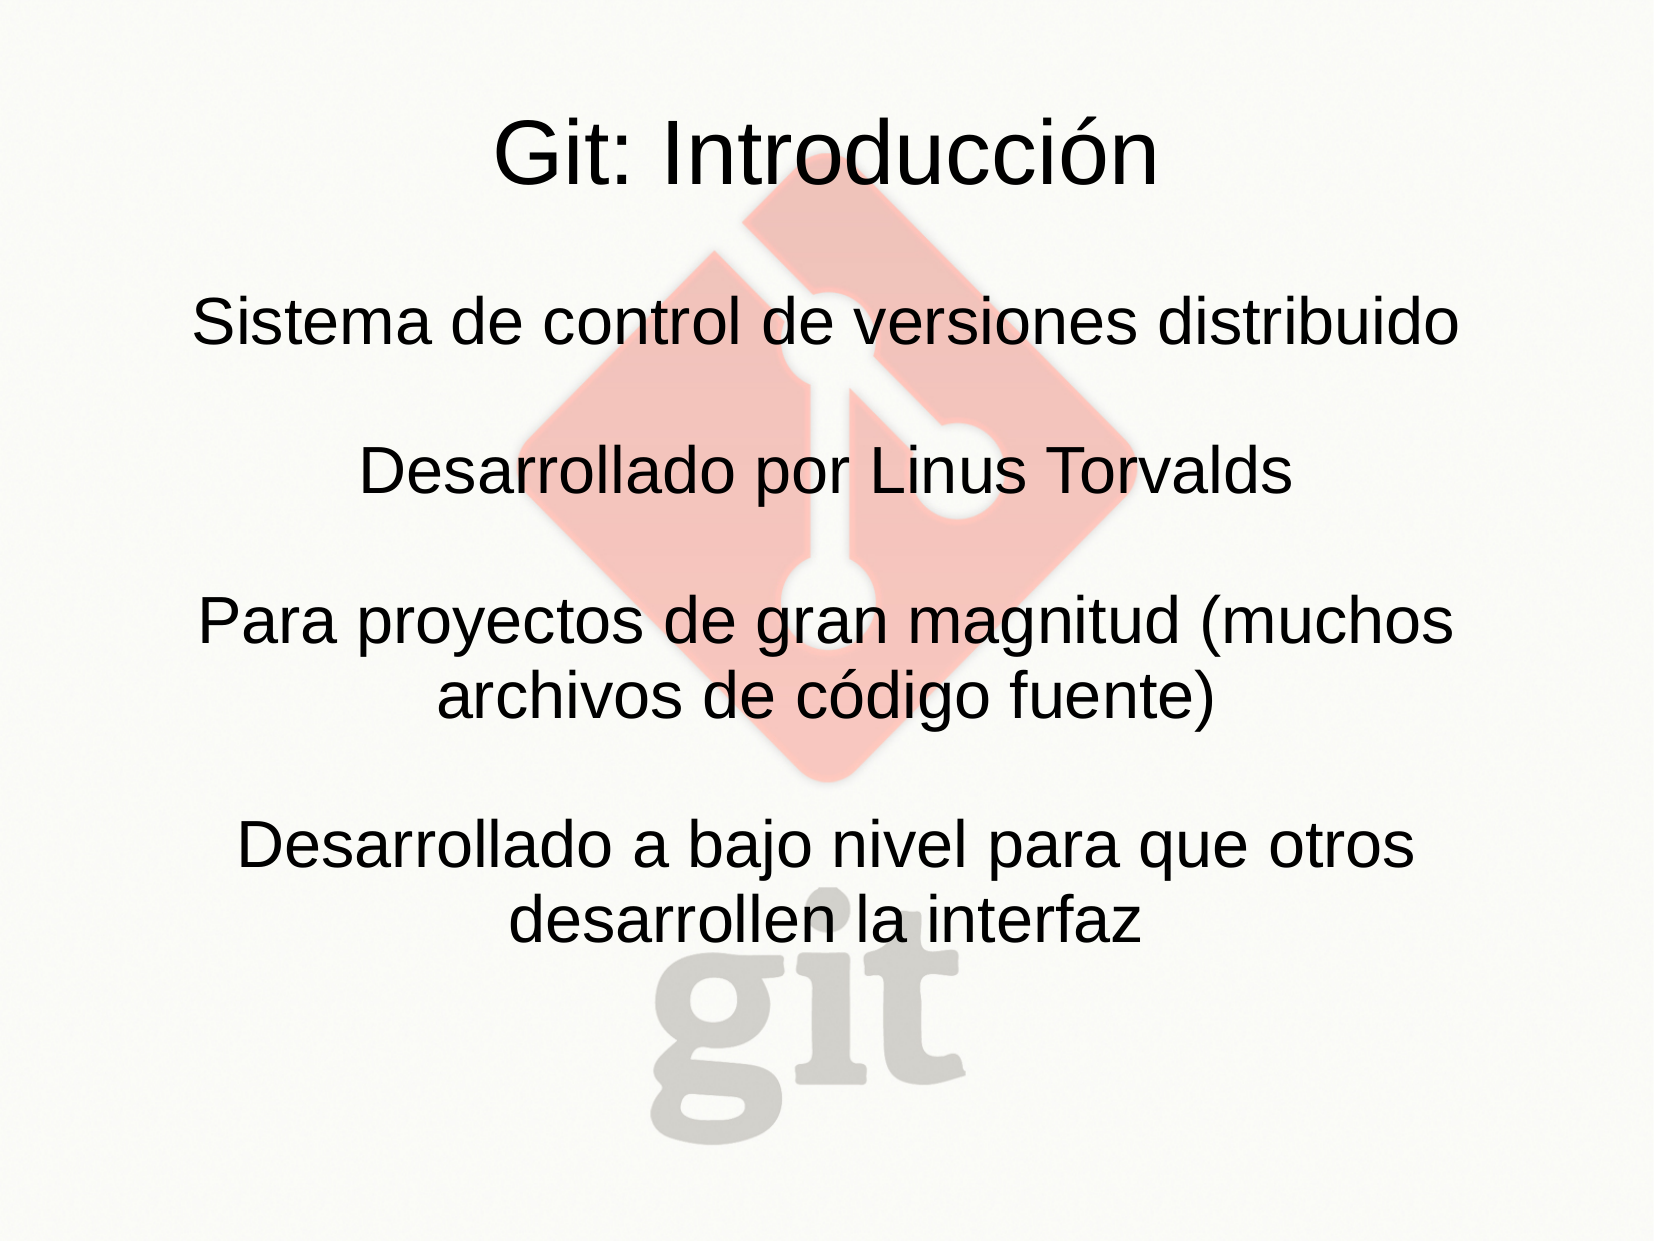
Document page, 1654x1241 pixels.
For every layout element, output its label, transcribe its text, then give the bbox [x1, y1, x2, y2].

subtitle Sistema de control de versiones distribuido Desarrollado por Linus Torvalds Para proyectos de gran magnitud (muchos archivos de código fuente) Desarrollado a bajo nivel para que otros desarrollen la interfaz [82, 285, 1571, 1106]
picture [0, 0, 1654, 1241]
title Git: Introducción [82, 49, 1571, 257]
